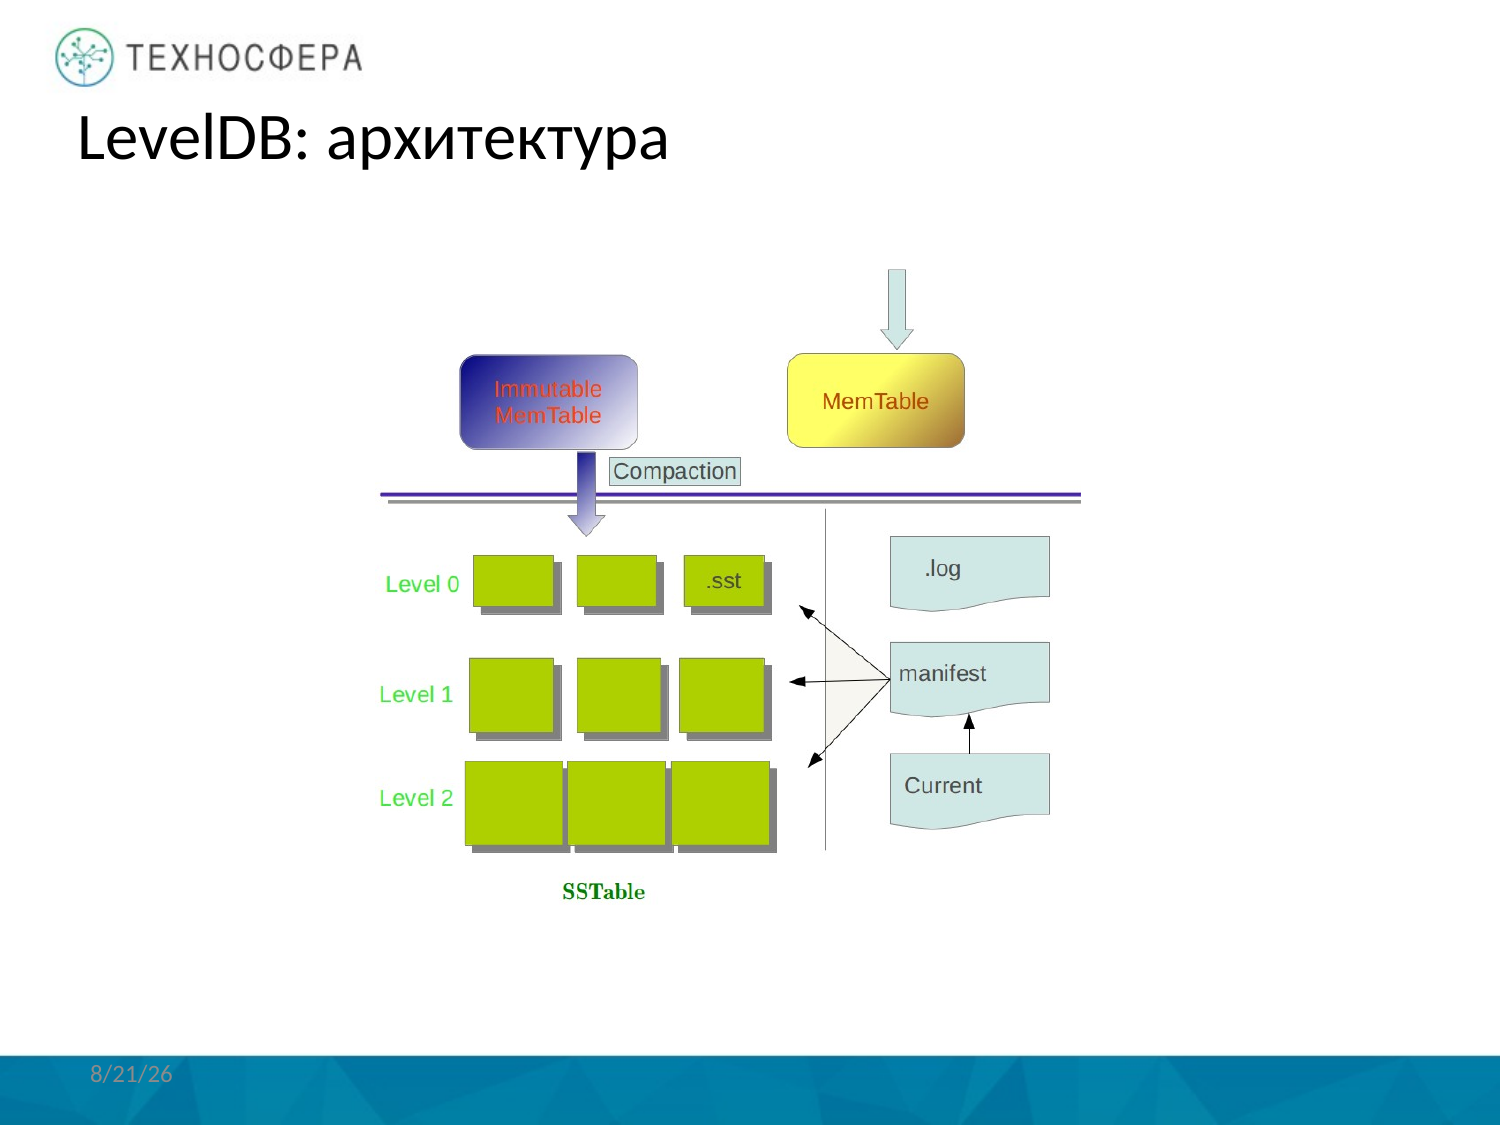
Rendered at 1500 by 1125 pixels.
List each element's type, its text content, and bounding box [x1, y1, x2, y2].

title LevelDB: архитектура [77, 72, 1428, 214]
picture [0, 0, 1500, 1057]
